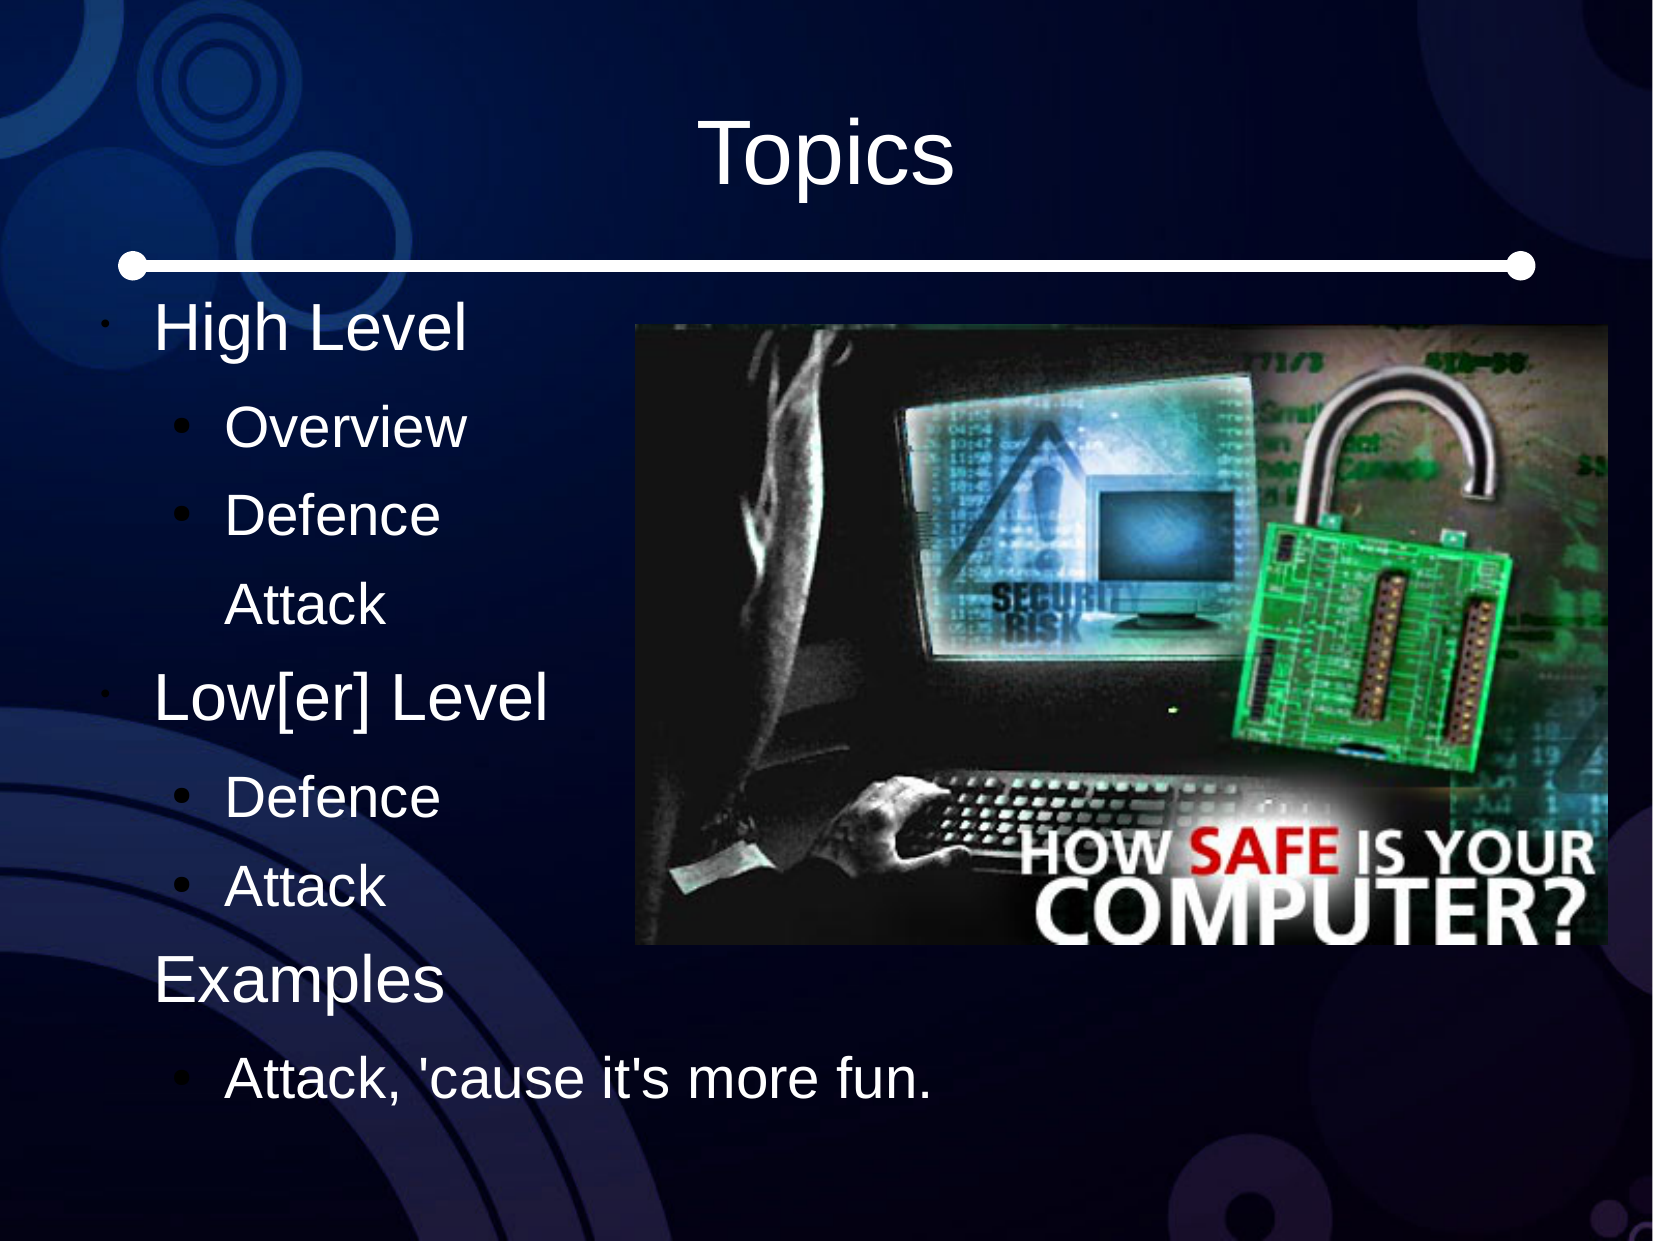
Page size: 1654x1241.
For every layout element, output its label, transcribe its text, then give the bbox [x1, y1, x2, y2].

list High Level Overview Defence Attack Low[er] Level Defence Attack Examples Attack, 'cause it's more fun. [82, 290, 1571, 1112]
title Topics [82, 49, 1571, 257]
picture [0, 0, 1653, 1241]
